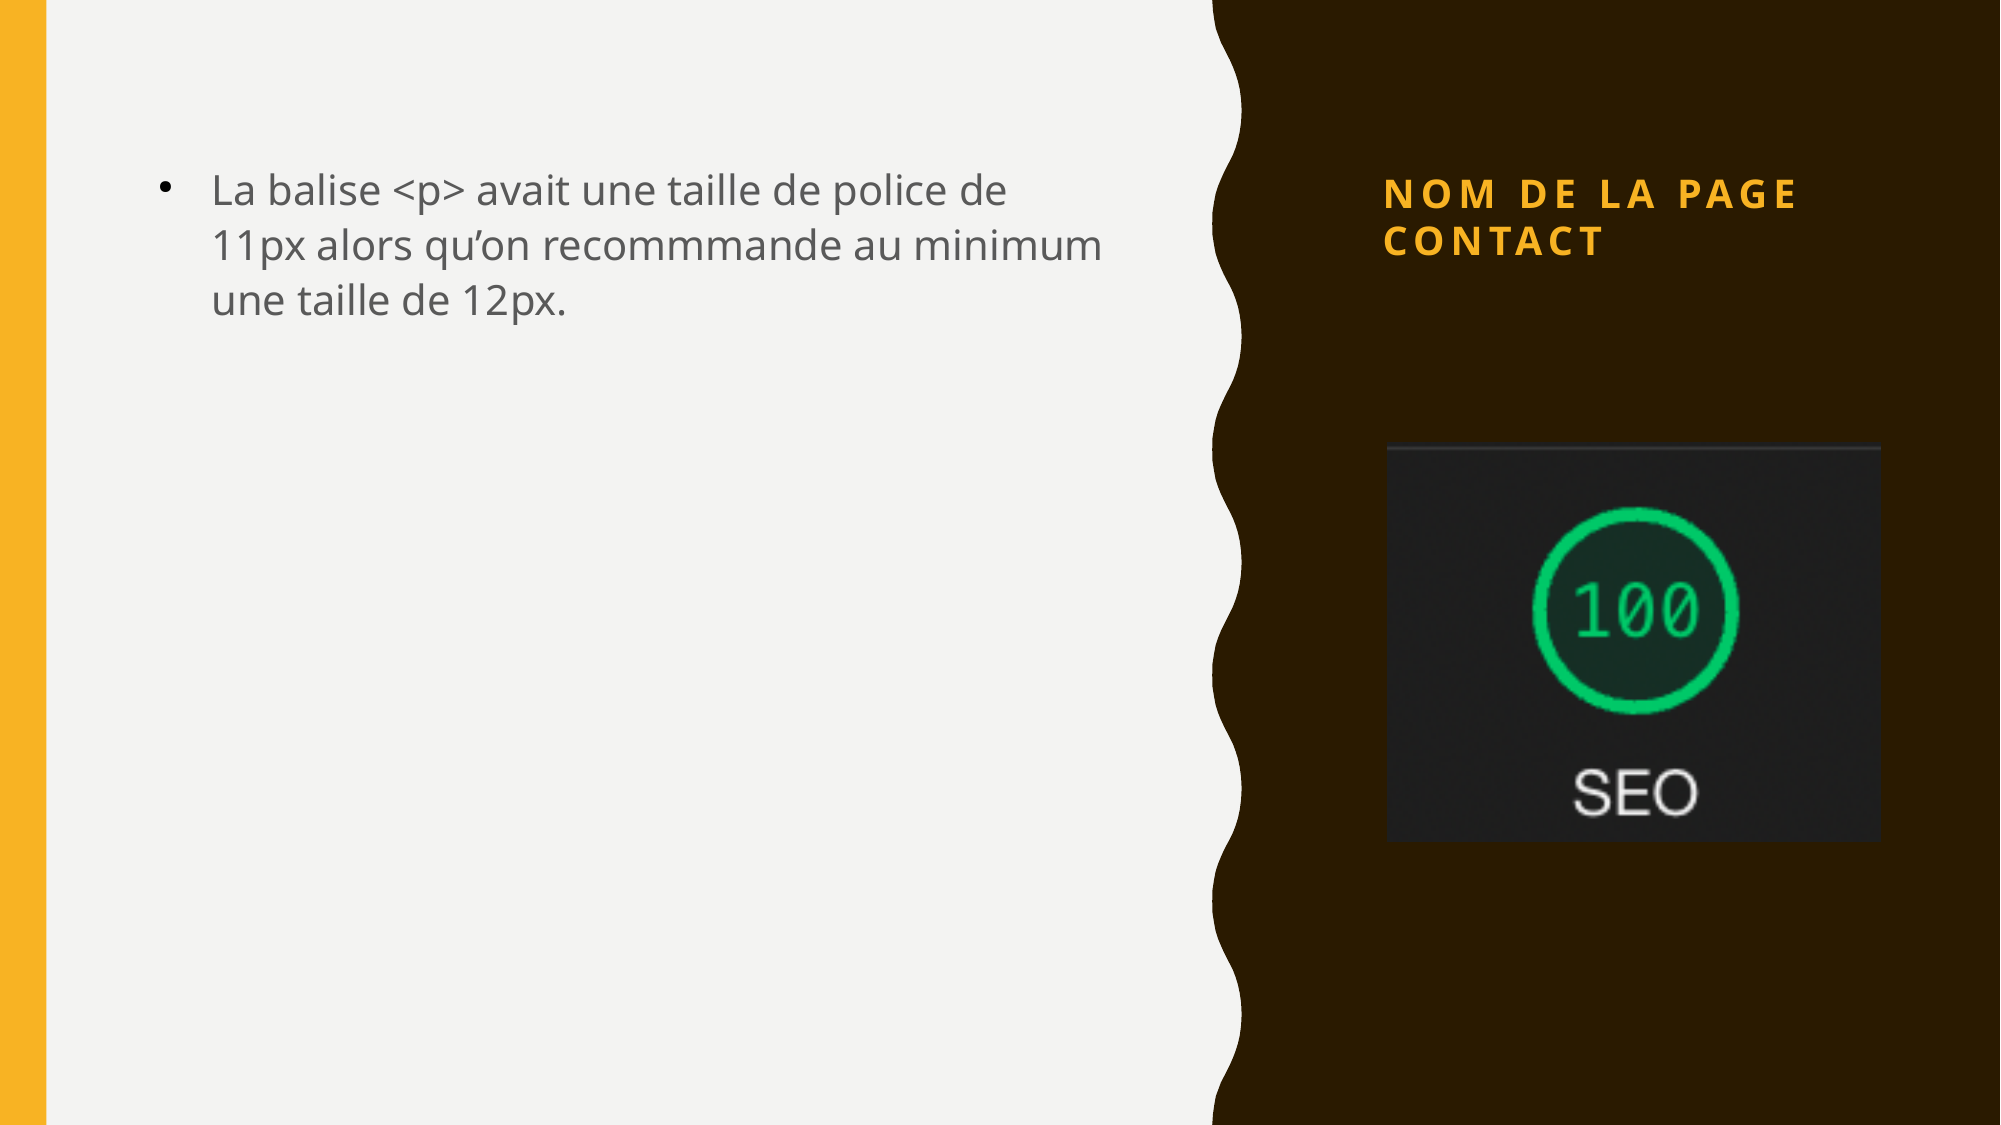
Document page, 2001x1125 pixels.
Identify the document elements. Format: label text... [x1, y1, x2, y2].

title Nom de la page contact [1367, 75, 1875, 272]
list La balise <p> avait une taille de police de 11px alors qu’on recommmande au minimum une taille de 12px. [125, 151, 1123, 969]
picture [1387, 442, 1881, 842]
